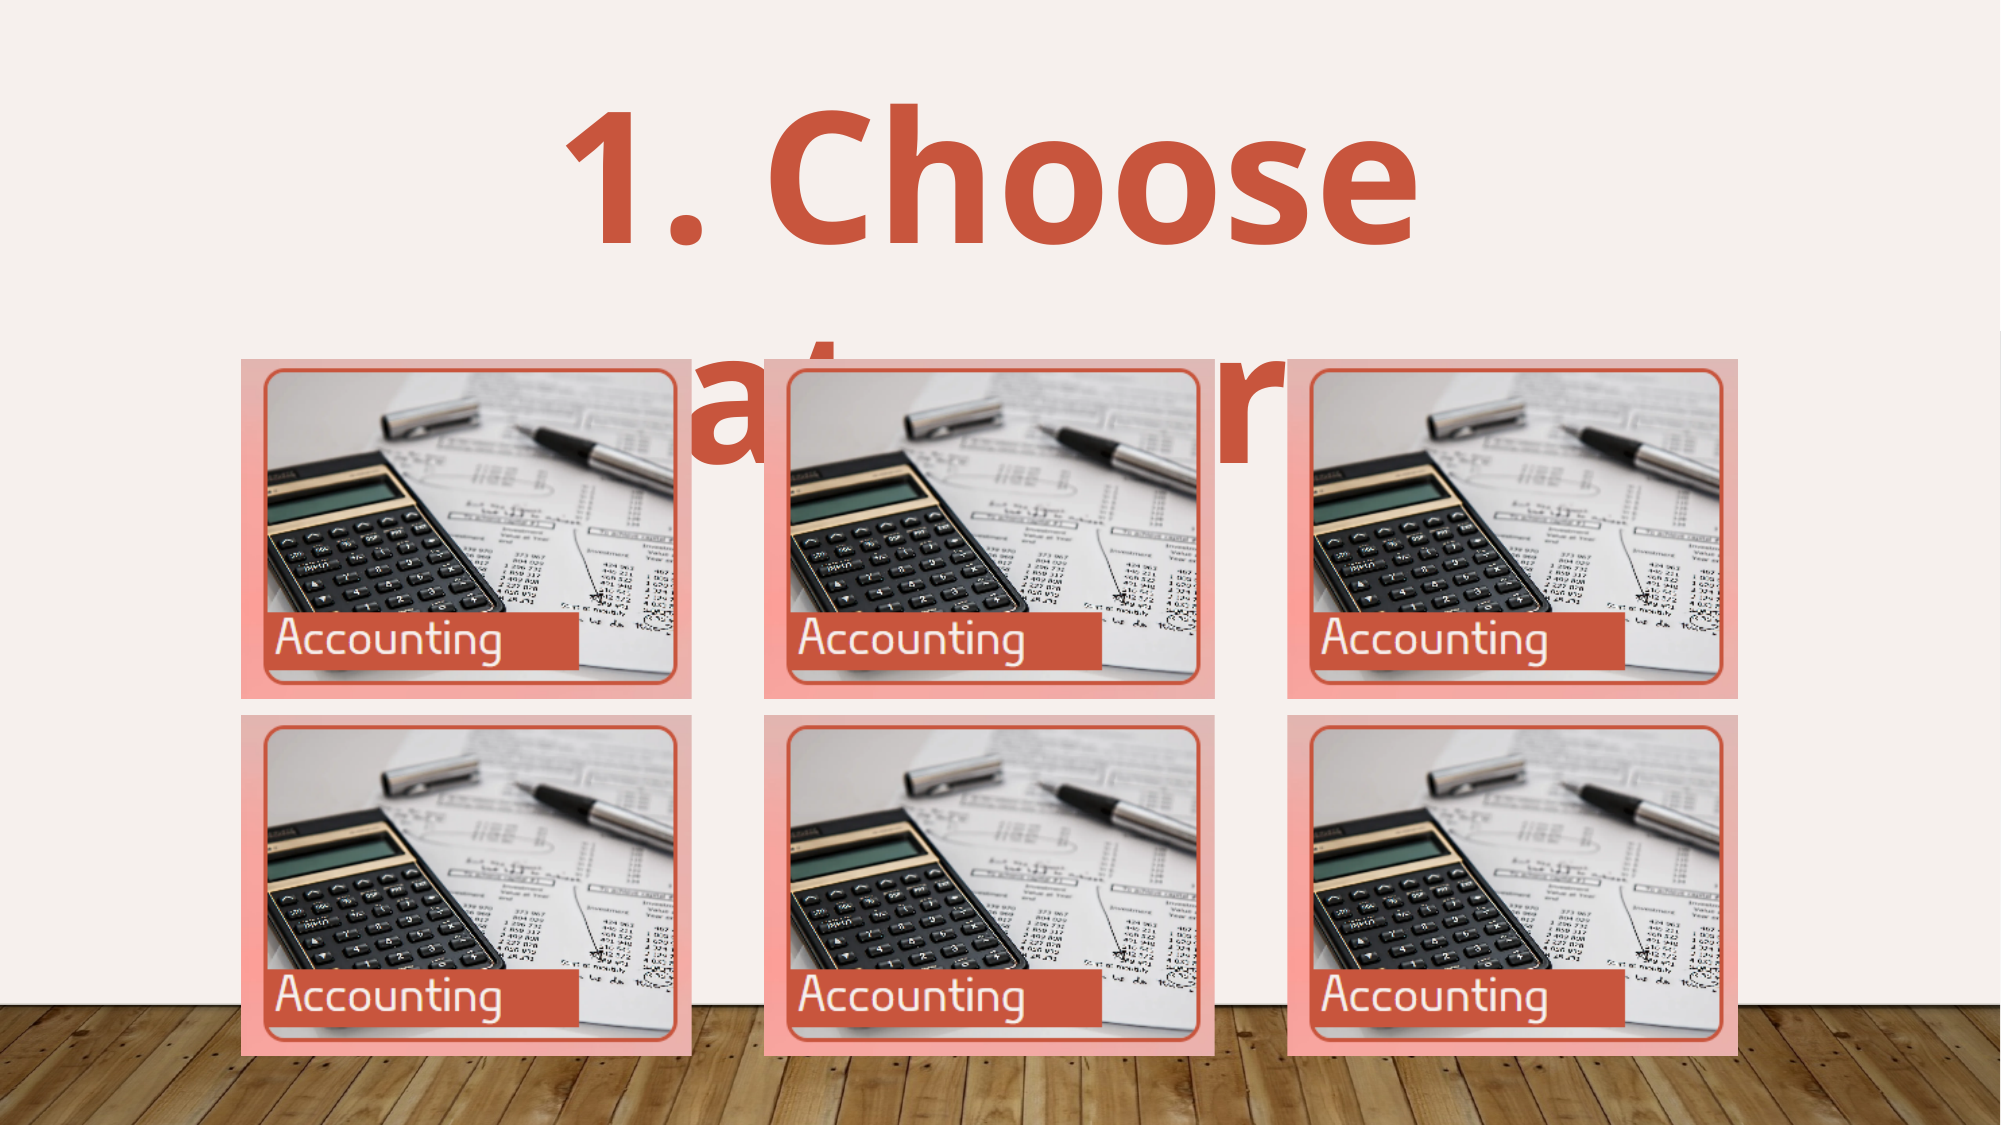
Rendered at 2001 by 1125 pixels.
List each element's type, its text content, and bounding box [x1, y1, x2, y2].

picture [241, 359, 692, 699]
picture [764, 715, 1215, 1056]
picture [1287, 715, 1738, 1056]
picture [1287, 359, 1738, 699]
picture [764, 359, 1215, 699]
text_box 1. Choose category [121, 52, 1858, 290]
picture [241, 715, 692, 1056]
